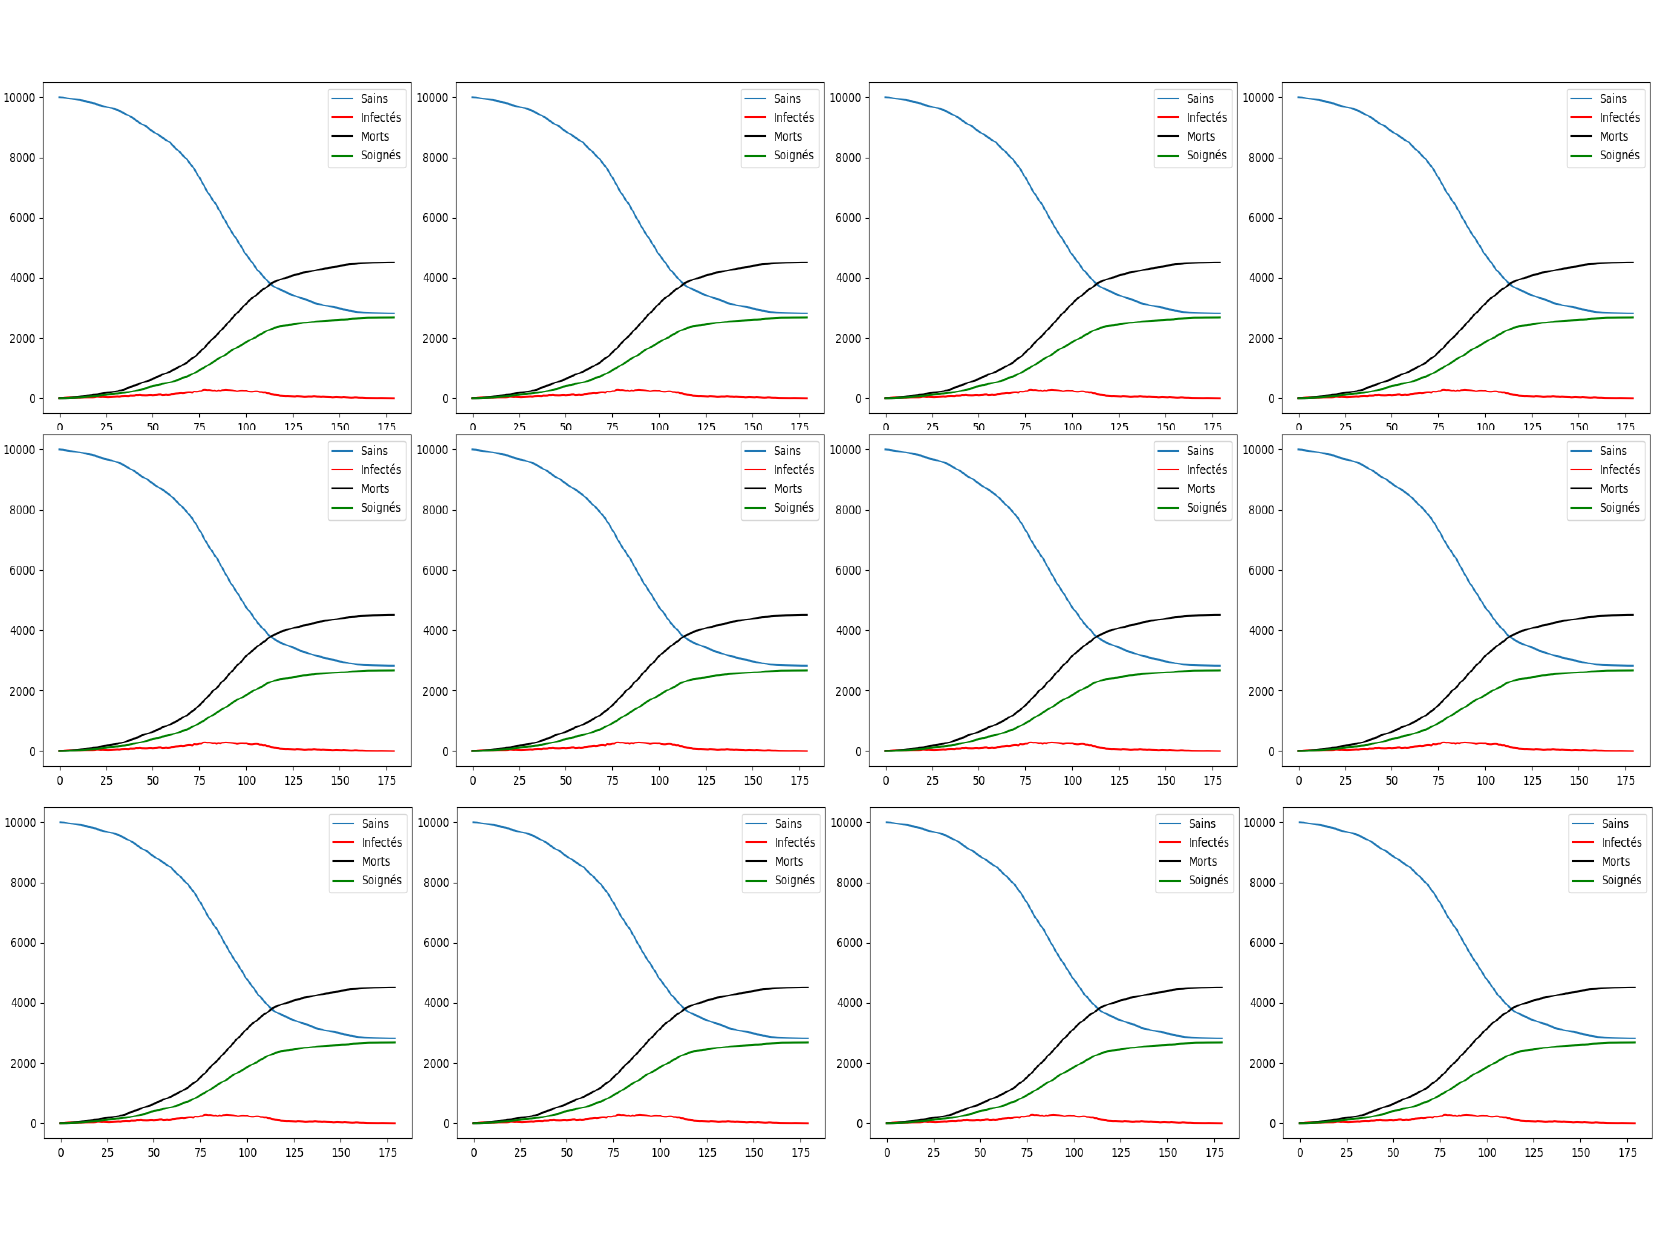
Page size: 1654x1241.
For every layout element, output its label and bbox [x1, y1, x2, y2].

picture [0, 78, 1653, 790]
picture [1, 803, 1654, 1162]
